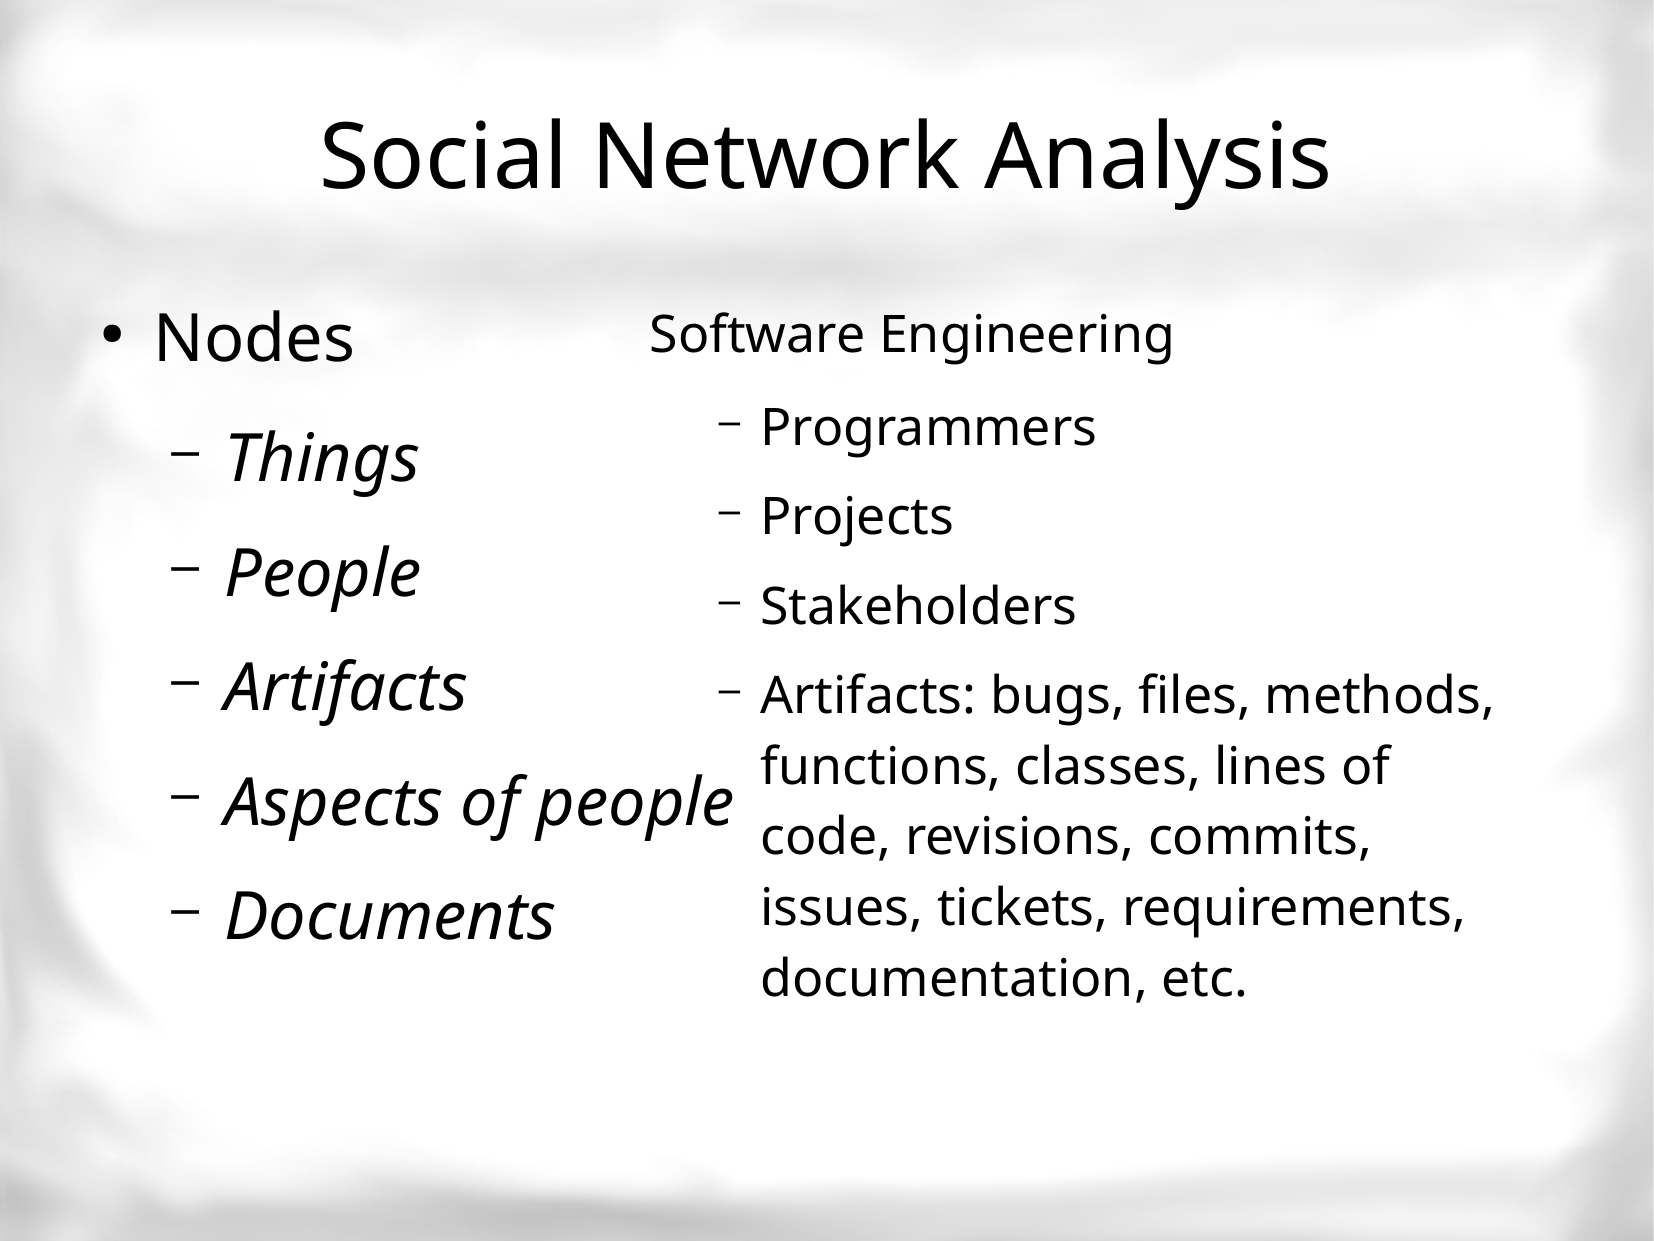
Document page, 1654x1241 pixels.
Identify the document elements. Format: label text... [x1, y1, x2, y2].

list Software Engineering Programmers Projects Stakeholders Artifacts: bugs, files, methods, functions, classes, lines of code, revisions, commits, issues, tickets, requirements, documentation, etc. [649, 296, 1524, 1016]
picture [0, 0, 1654, 1241]
title Social Network Analysis [82, 49, 1571, 257]
list Nodes Things People Artifacts Aspects of people Documents [82, 290, 1538, 1010]
